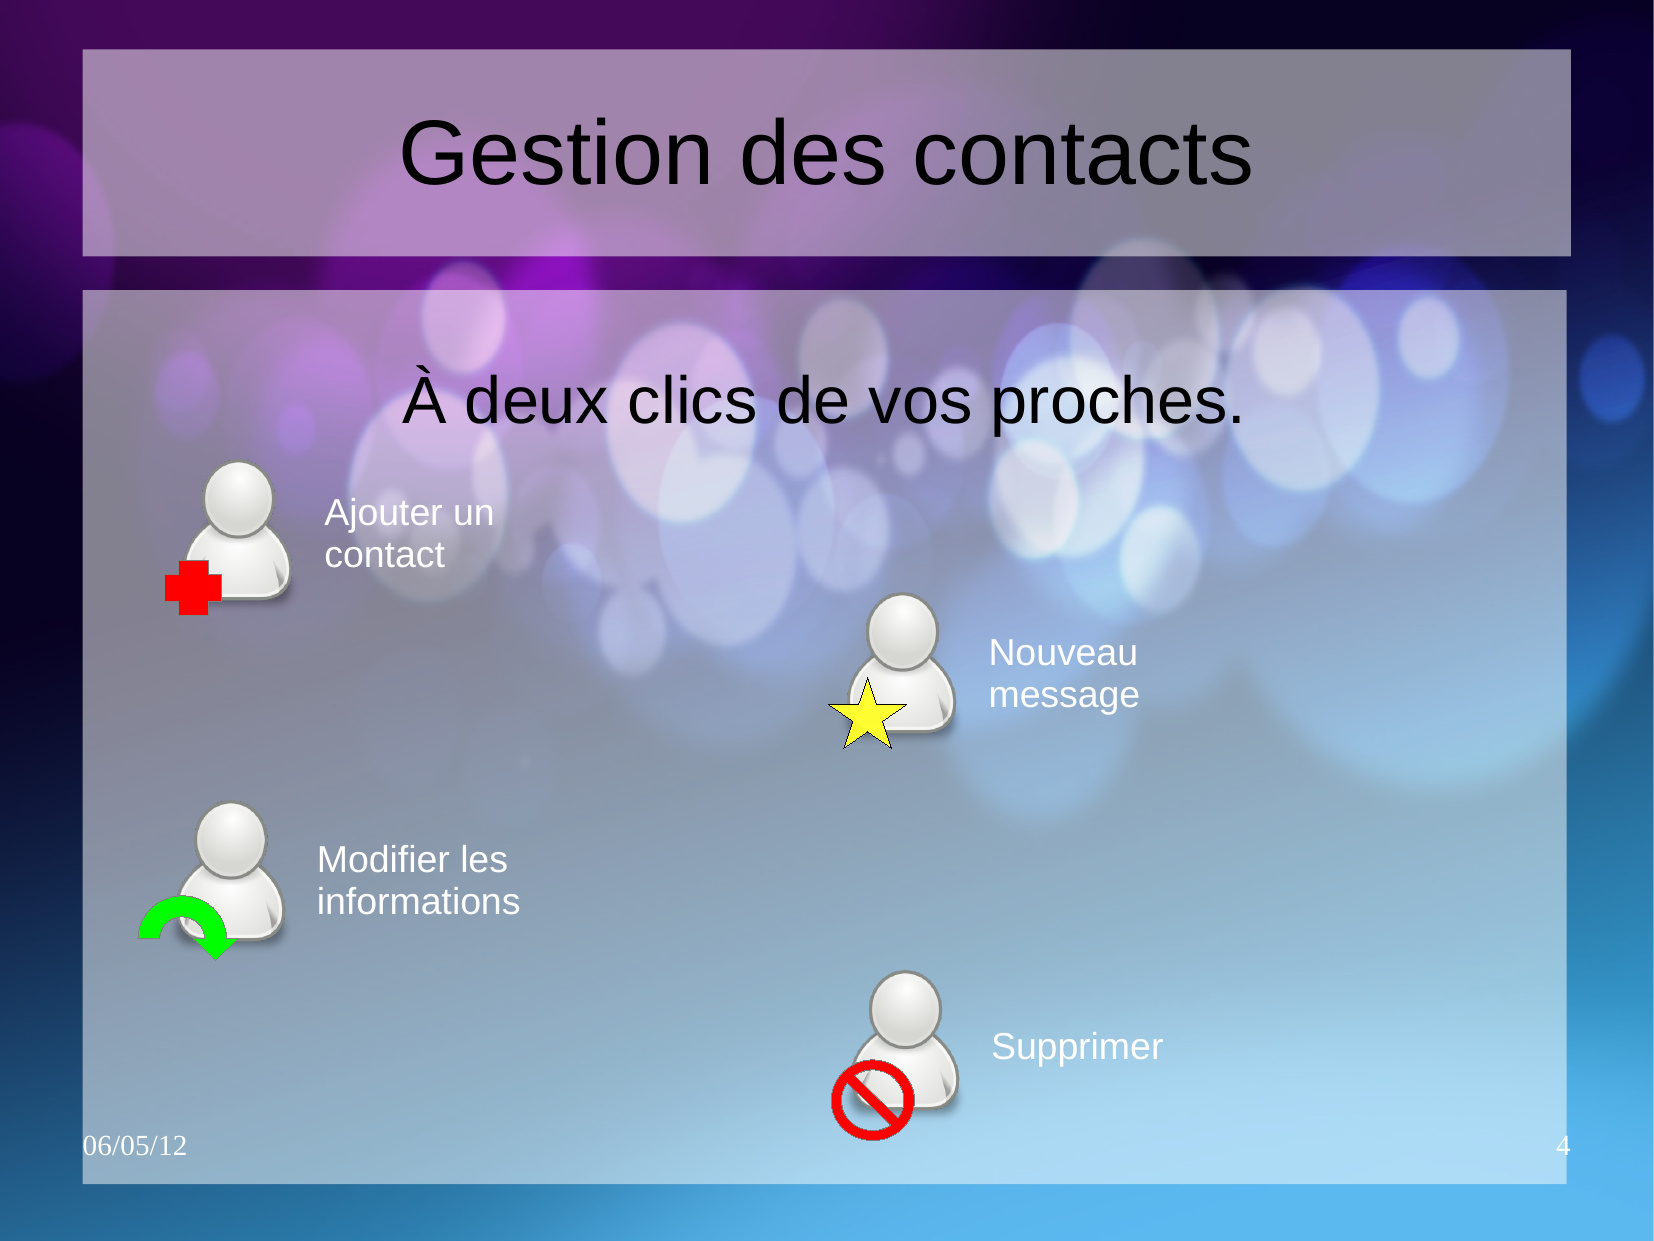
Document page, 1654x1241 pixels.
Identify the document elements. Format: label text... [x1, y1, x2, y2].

text_box [828, 677, 907, 749]
text_box Nouveau message [974, 624, 1248, 724]
text_box Ajouter un contact [309, 484, 586, 584]
text_box Supprimer [976, 1018, 1279, 1075]
text_box [137, 895, 238, 961]
text_box Modifier les informations [302, 830, 537, 930]
text_box [831, 1059, 915, 1141]
text_box [164, 560, 222, 616]
title Gestion des contacts [82, 49, 1571, 257]
subtitle À deux clics de vos proches. [82, 290, 1567, 1185]
picture [0, 0, 1654, 1241]
